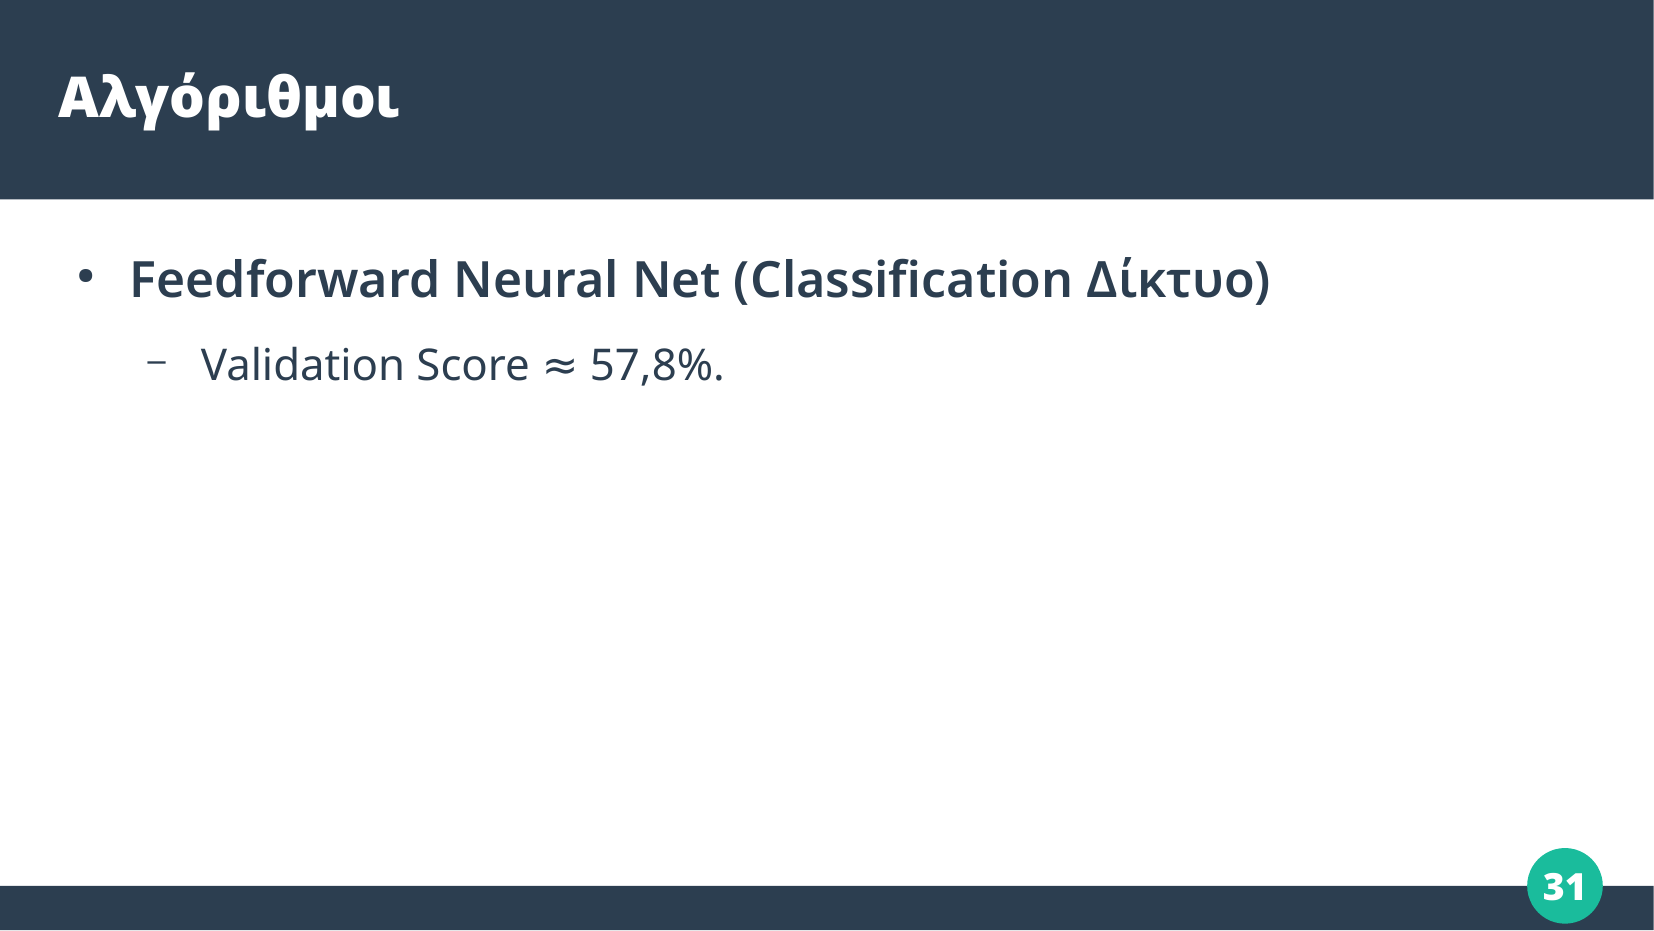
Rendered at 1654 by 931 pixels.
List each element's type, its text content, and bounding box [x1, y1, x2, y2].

title Αλγόριθμοι [59, 37, 1595, 156]
list Feedforward Neural Net (Classification Δίκτυο) Validation Score ≈ 57,8%. [59, 243, 1595, 864]
